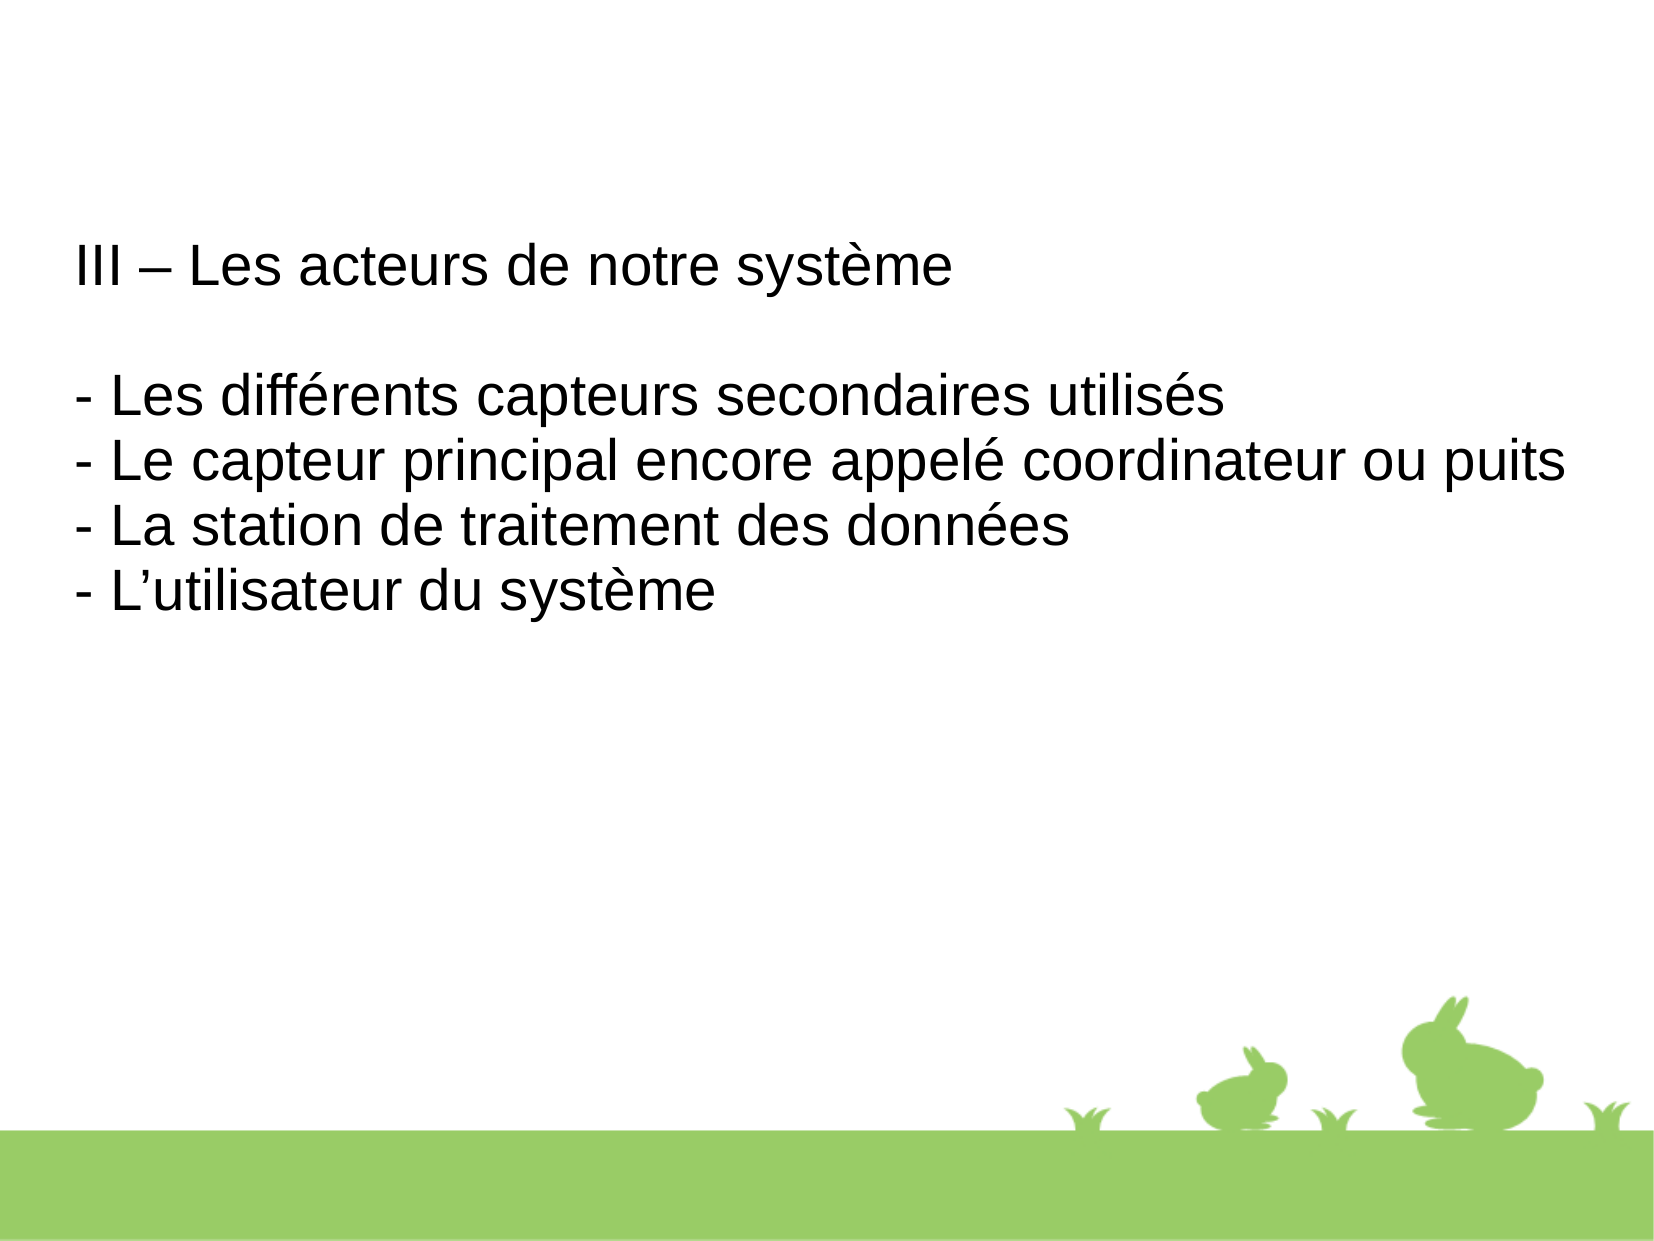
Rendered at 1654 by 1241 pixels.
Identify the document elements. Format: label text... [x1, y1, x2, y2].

picture [0, 0, 1654, 1241]
text_box III – Les acteurs de notre système - Les différents capteurs secondaires utilisés - Le capteur principal encore appelé coordinateur ou puits - La station de traitement des données - L’utilisateur du système [60, 225, 1591, 1006]
